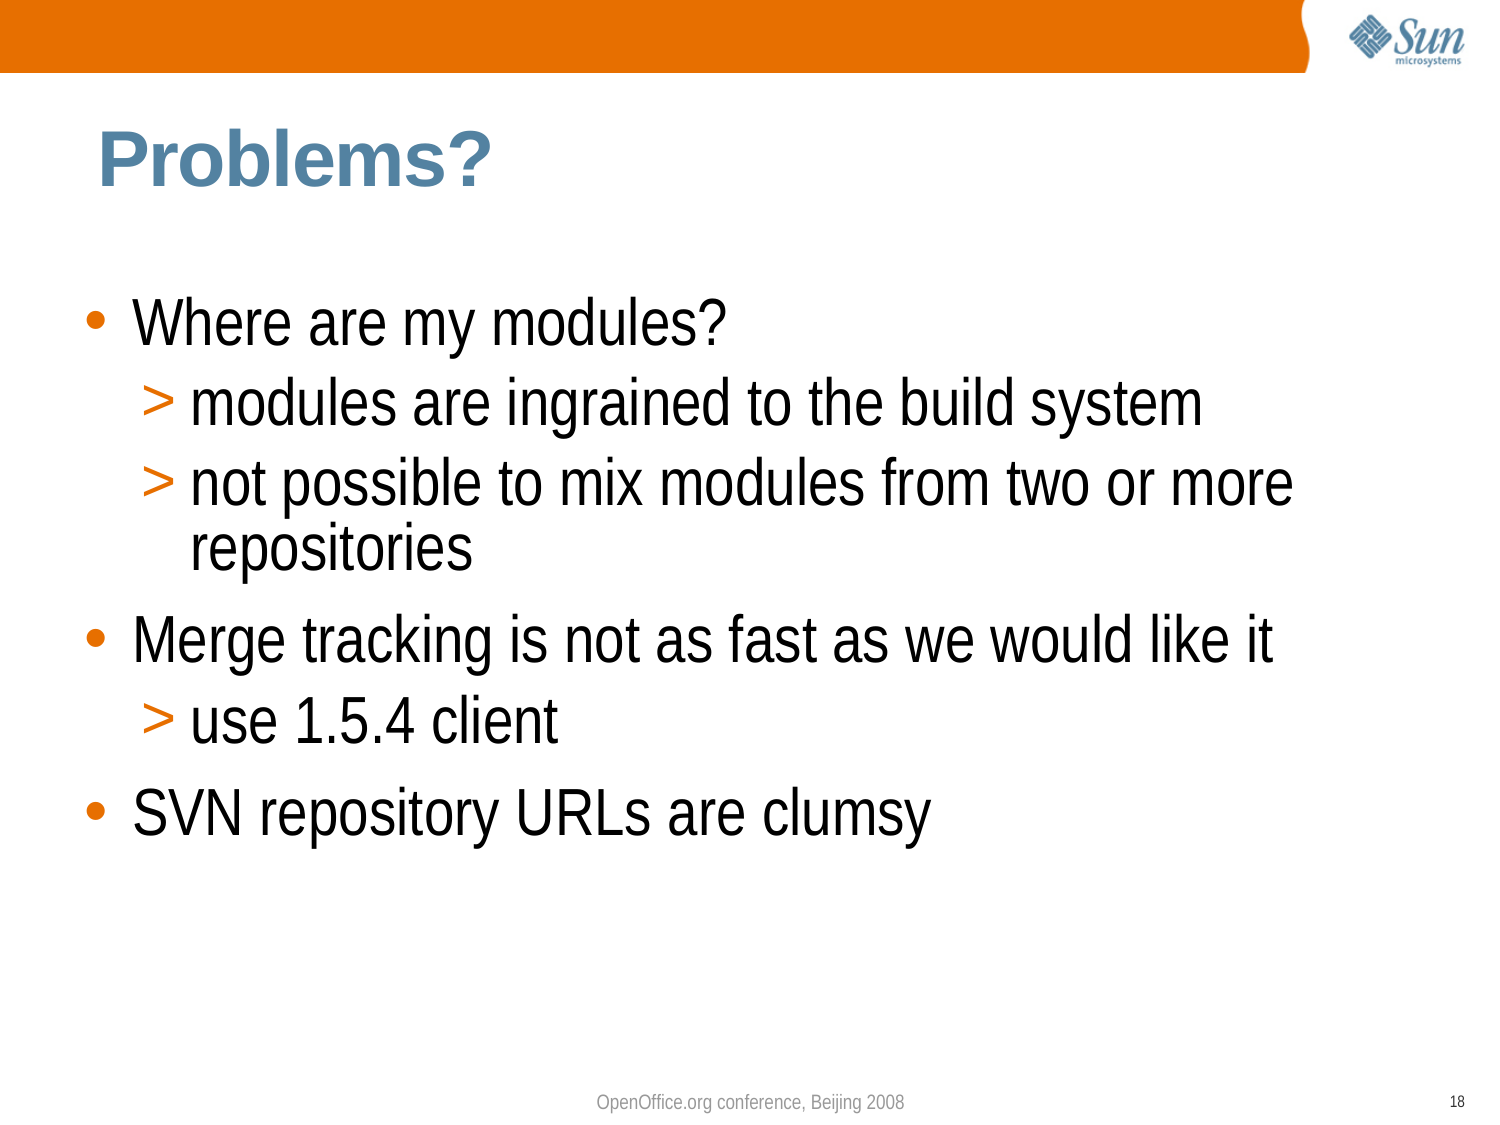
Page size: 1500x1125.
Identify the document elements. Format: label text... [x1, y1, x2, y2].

list Where are my modules? modules are ingrained to the build system not possible to mix modules from two or more repositories Merge tracking is not as fast as we would like it use 1.5.4 client SVN repository URLs are clumsy [64, 292, 1402, 853]
picture [0, 0, 1500, 73]
title Problems? [81, 93, 1336, 198]
